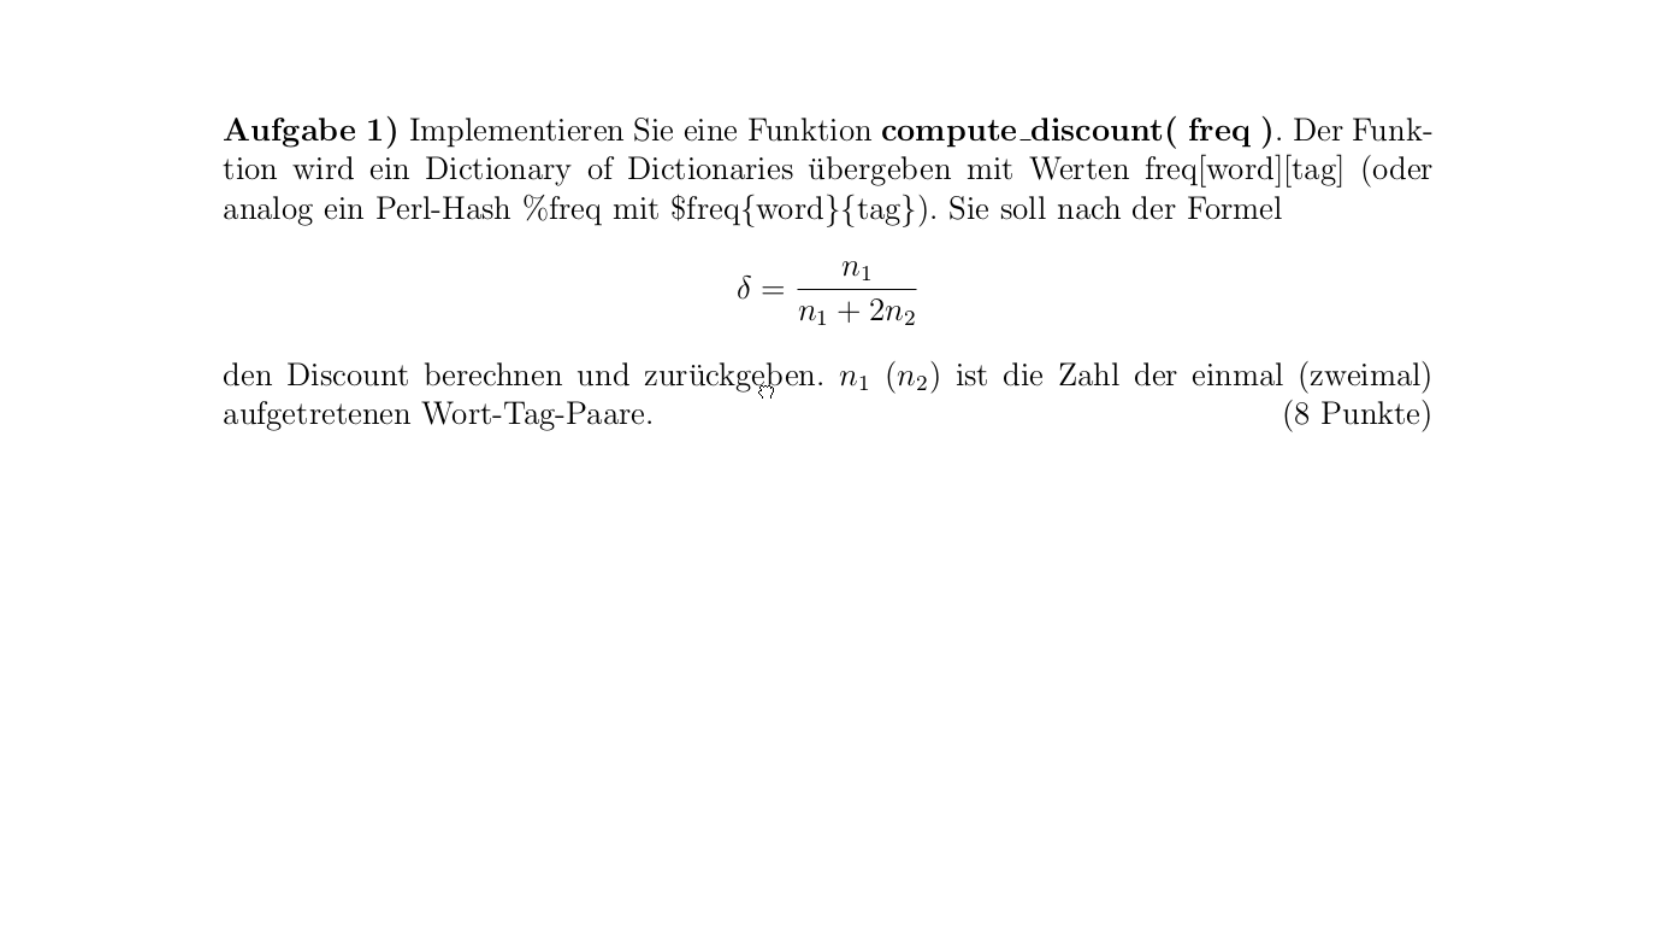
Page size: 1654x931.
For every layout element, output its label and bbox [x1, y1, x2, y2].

picture [195, 102, 1471, 466]
